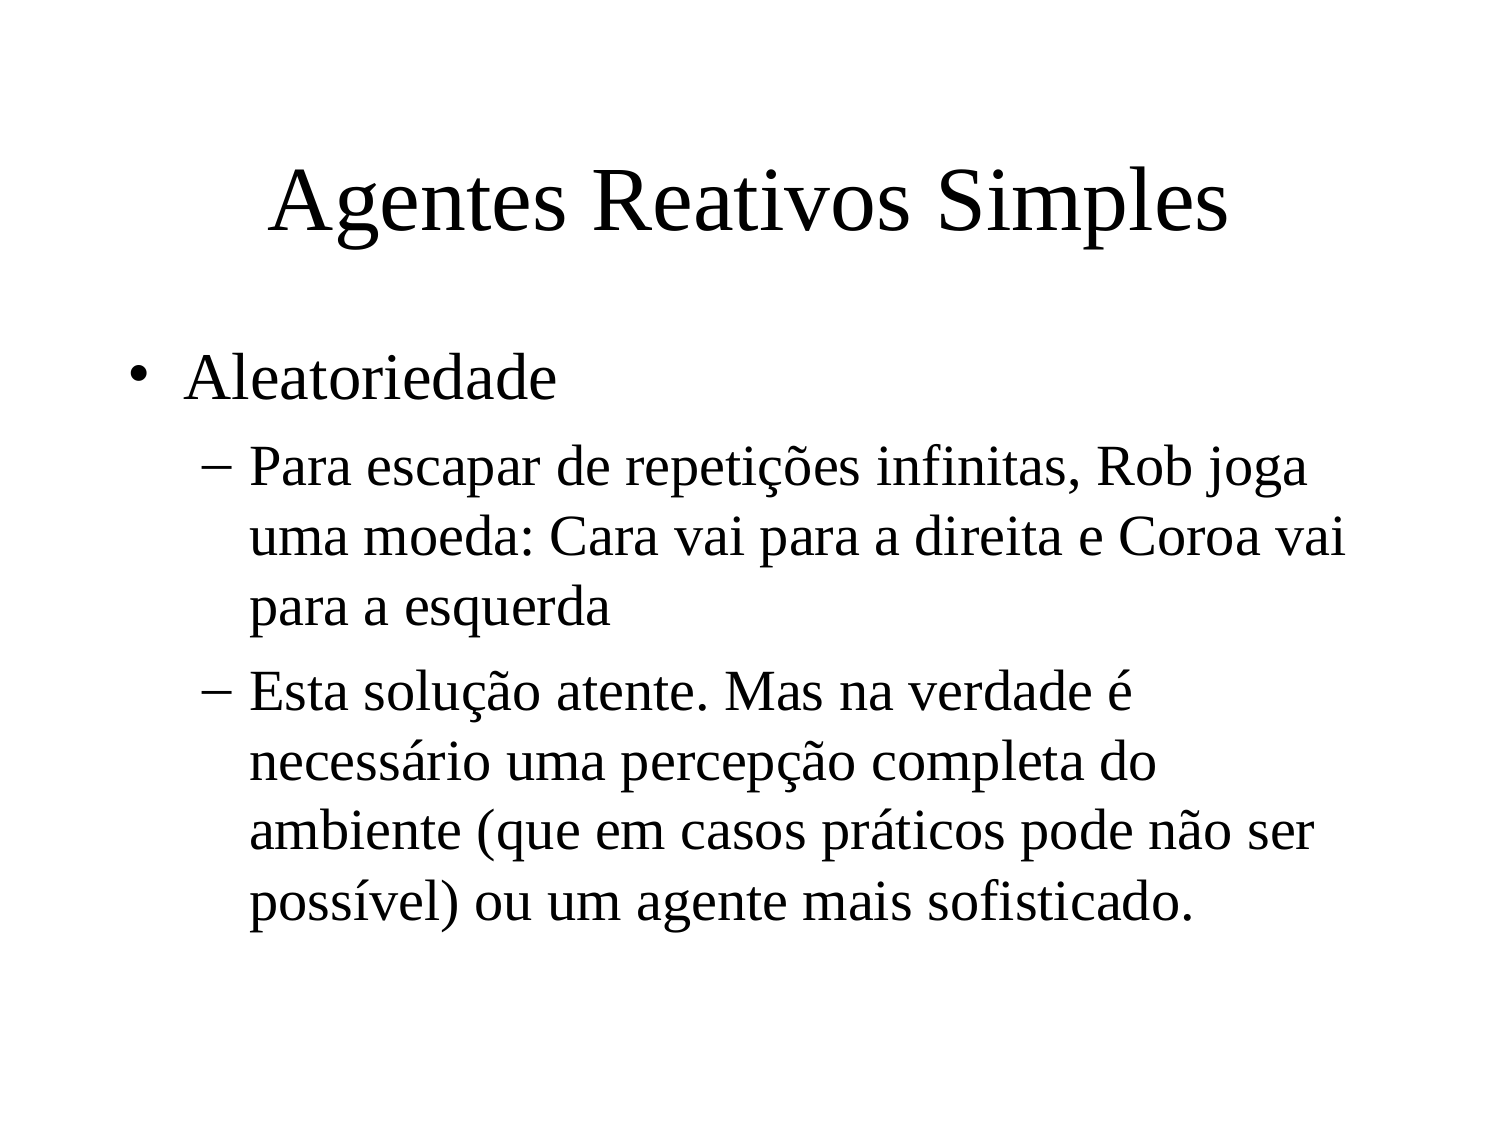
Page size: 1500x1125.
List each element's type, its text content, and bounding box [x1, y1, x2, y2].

list Aleatoriedade Para escapar de repetições infinitas, Rob joga uma moeda: Cara vai para a direita e Coroa vai para a esquerda Esta solução atente. Mas na verdade é necessário uma percepção completa do ambiente (que em casos práticos pode não ser possível) ou um agente mais sofisticado. [112, 324, 1388, 1001]
title Agentes Reativos Simples [112, 99, 1388, 288]
